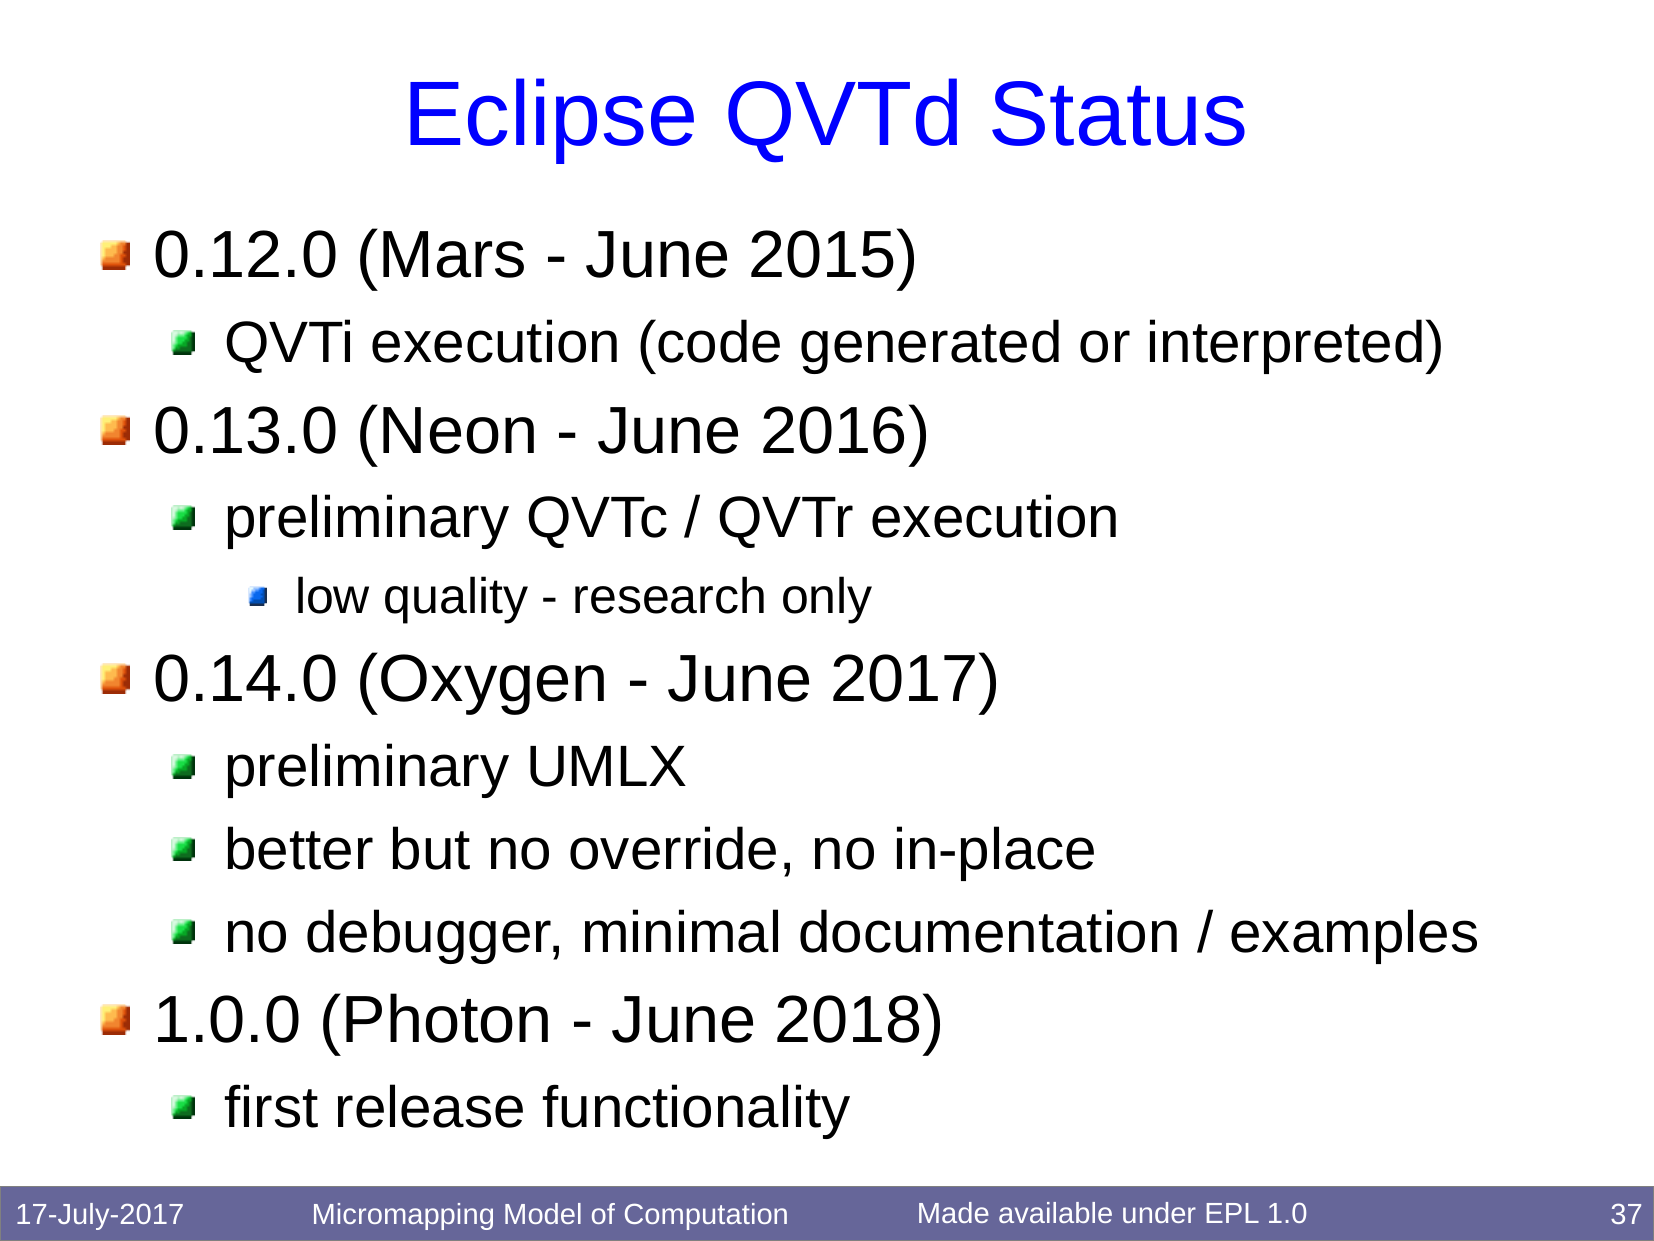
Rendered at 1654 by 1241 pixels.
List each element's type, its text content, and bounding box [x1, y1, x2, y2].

list 0.12.0 (Mars - June 2015) QVTi execution (code generated or interpreted) 0.13.0 (Neon - June 2016) preliminary QVTc / QVTr execution low quality - research only 0.14.0 (Oxygen - June 2017) preliminary UMLX better but no override, no in-place no debugger, minimal documentation / examples 1.0.0 (Photon - June 2018) first release functionality [82, 217, 1571, 1148]
title Eclipse QVTd Status [82, 10, 1571, 217]
